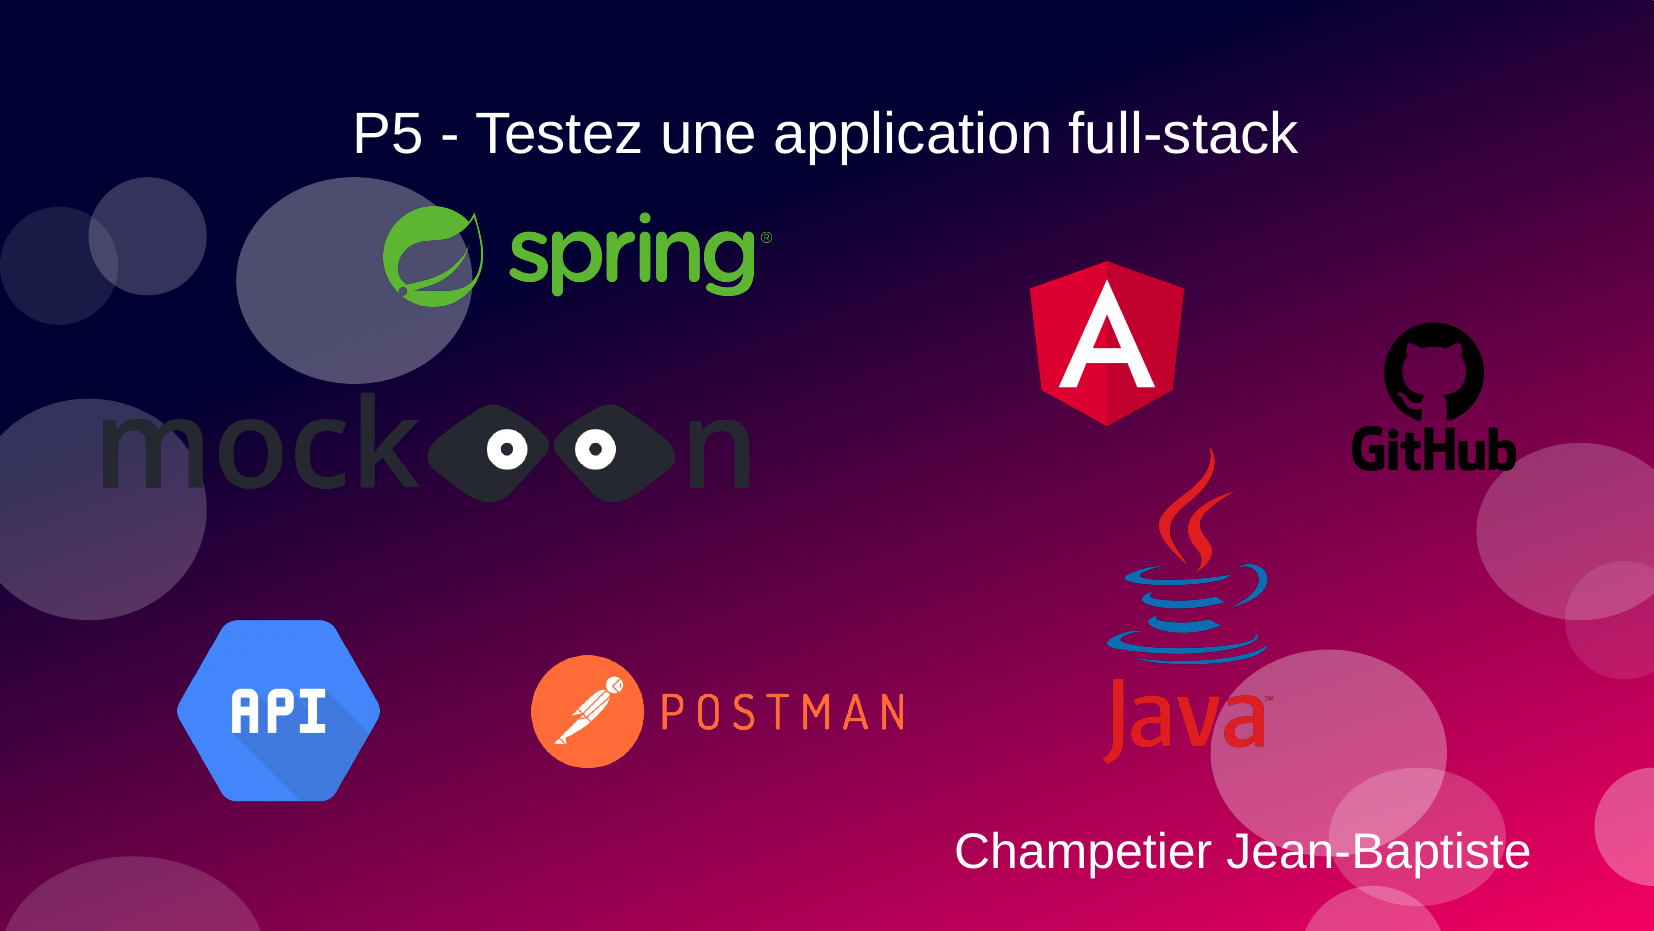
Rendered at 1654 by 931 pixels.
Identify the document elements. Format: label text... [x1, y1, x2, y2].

picture [177, 620, 380, 803]
picture [383, 206, 772, 307]
subtitle Champetier Jean-Baptiste [856, 797, 1630, 905]
title P5 - Testez une application full-stack [29, 29, 1625, 237]
picture [531, 236, 1569, 768]
picture [25, 354, 827, 540]
